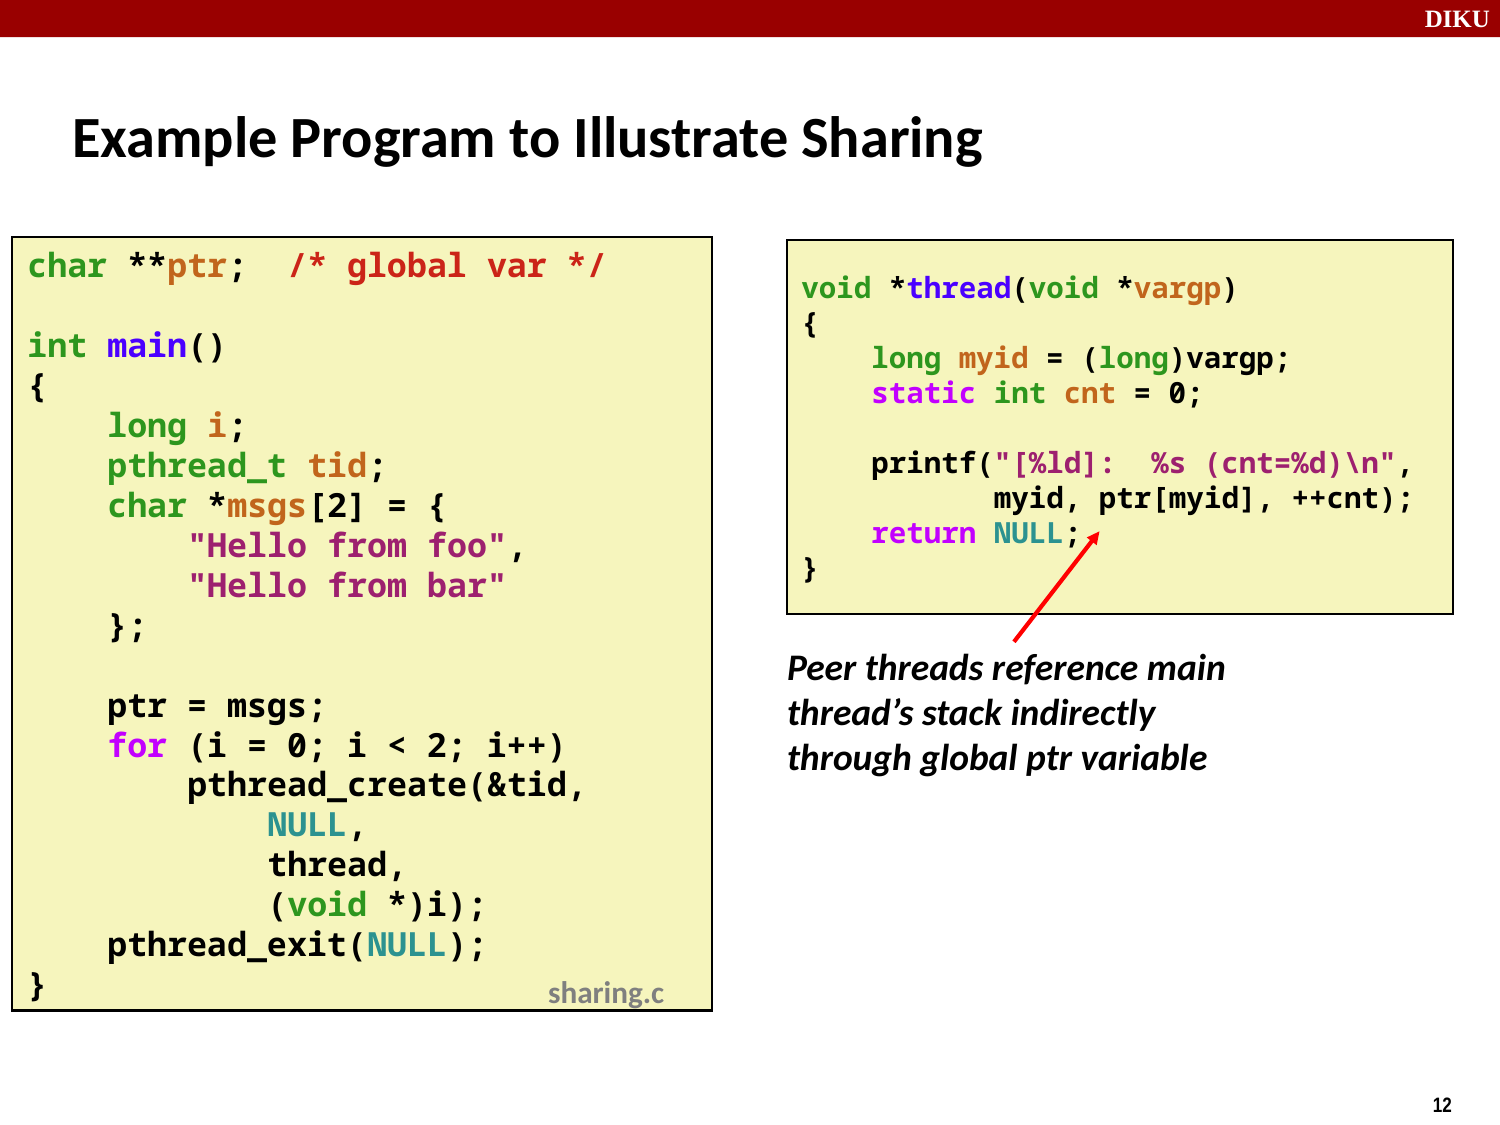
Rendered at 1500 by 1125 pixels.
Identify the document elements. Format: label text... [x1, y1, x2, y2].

text_box sharing.c [533, 964, 703, 1025]
text_box Example Program to Illustrate Sharing [57, 71, 1453, 197]
text_box void *thread(void *vargp) { long myid = (long)vargp; static int cnt = 0; printf("[%ld]: %s (cnt=%d)\n", myid, ptr[myid], ++cnt); return NULL; } [786, 239, 1453, 614]
text_box char **ptr; /* global var */ int main() { long i; pthread_t tid; char *msgs[2] = { "Hello from foo", "Hello from bar" }; ptr = msgs; for (i = 0; i < 2; i++) pthread_create(&tid, NULL, thread, (void *)i); pthread_exit(NULL); } [12, 237, 713, 1011]
text_box Peer threads reference main thread’s stack indirectly through global ptr variable [772, 665, 1466, 756]
